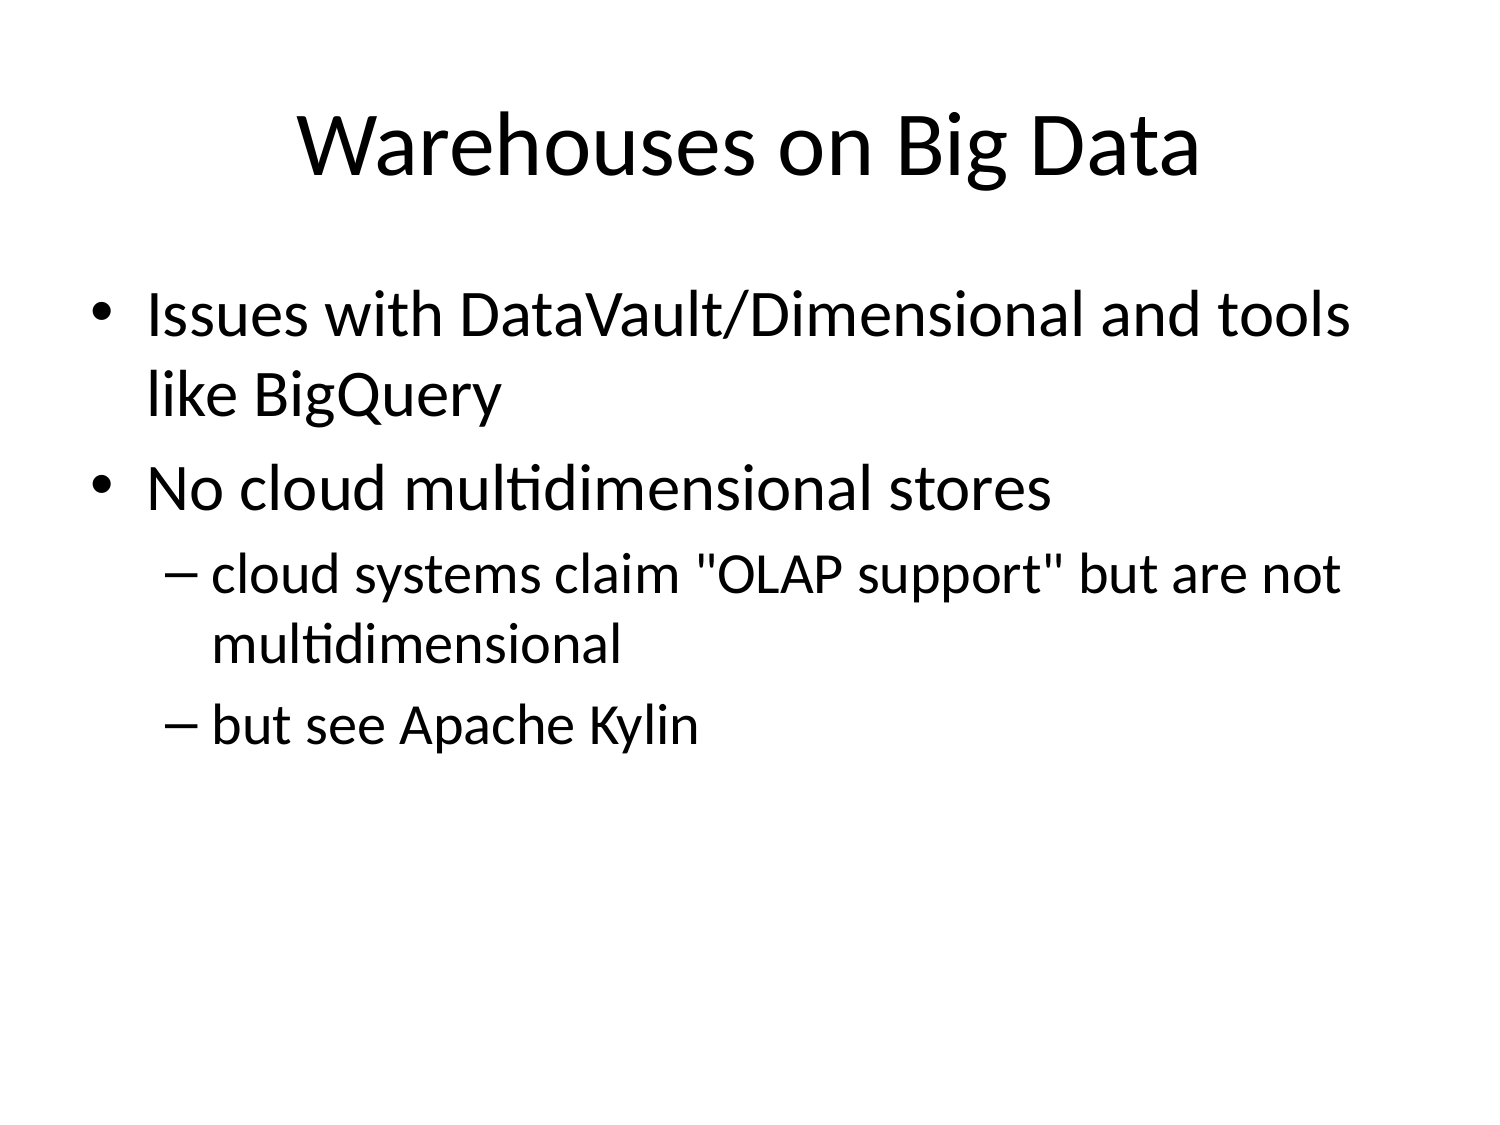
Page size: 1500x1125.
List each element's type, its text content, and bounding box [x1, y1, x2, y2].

list Issues with DataVault/Dimensional and tools like BigQuery No cloud multidimensional stores cloud systems claim "OLAP support" but are not multidimensional but see Apache Kylin [75, 262, 1425, 1005]
title Warehouses on Big Data [75, 45, 1425, 233]
